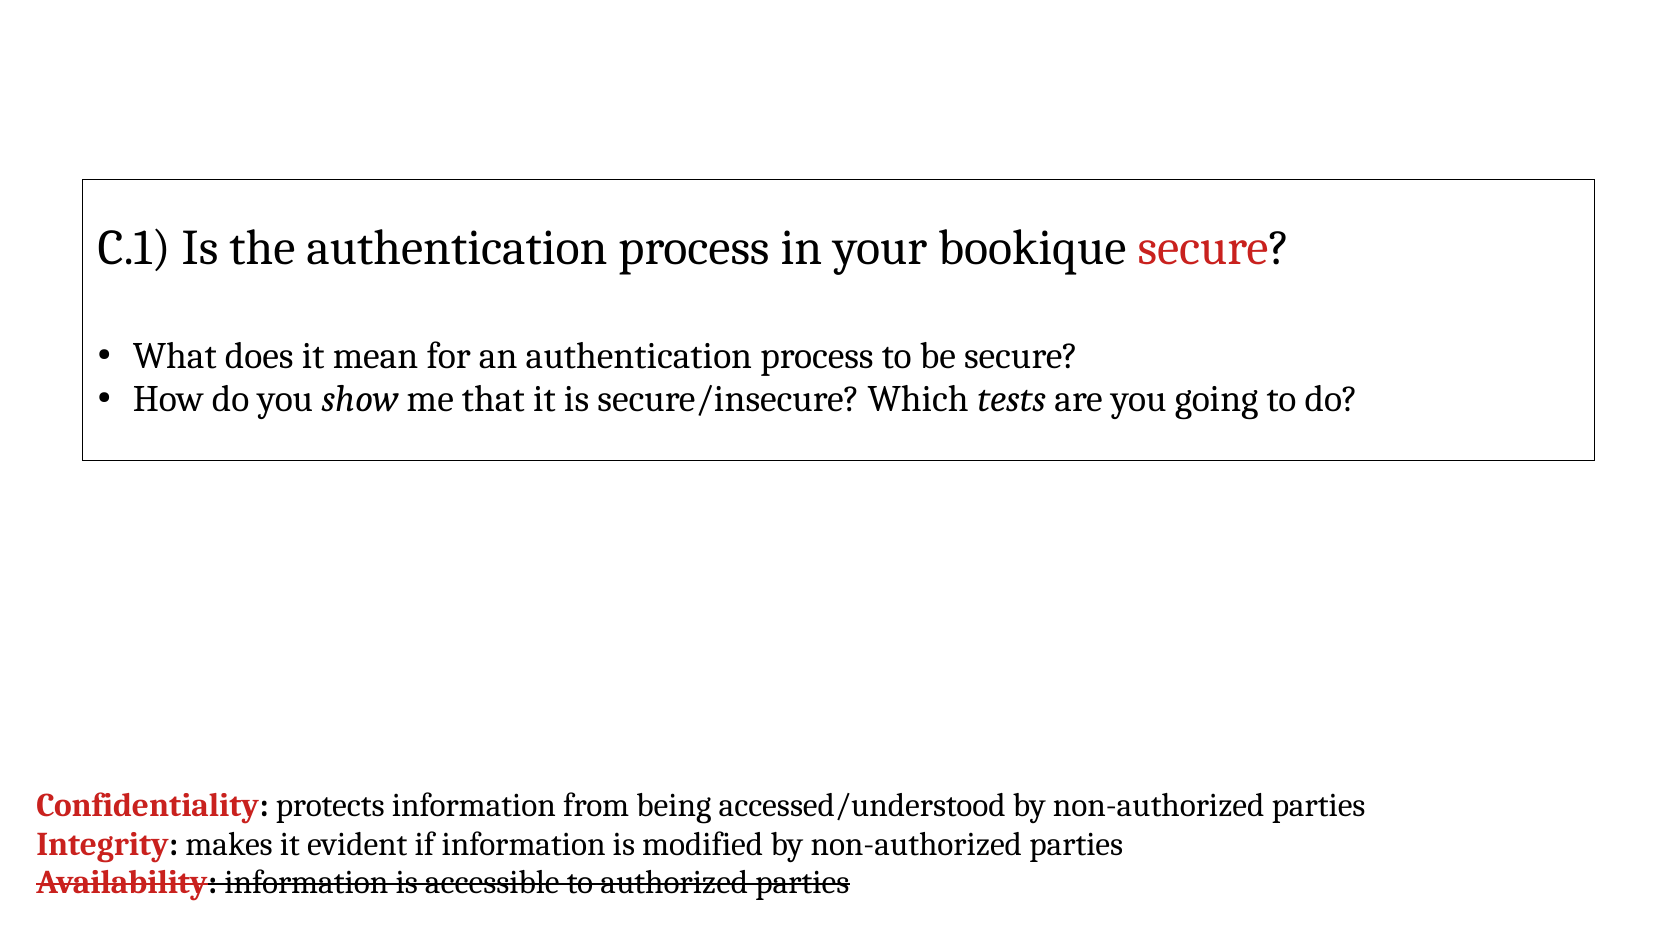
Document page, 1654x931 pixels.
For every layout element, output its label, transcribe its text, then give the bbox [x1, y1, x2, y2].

text_box C.1) Is the authentication process in your bookique secure? What does it mean for an authentication process to be secure? How do you show me that it is secure/insecure? Which tests are you going to do? [82, 179, 1595, 461]
text_box Confidentiality: protects information from being accessed/understood by non-authorized parties Integrity: makes it evident if information is modified by non-authorized parties Availability: information is accessible to authorized parties [21, 779, 1441, 912]
